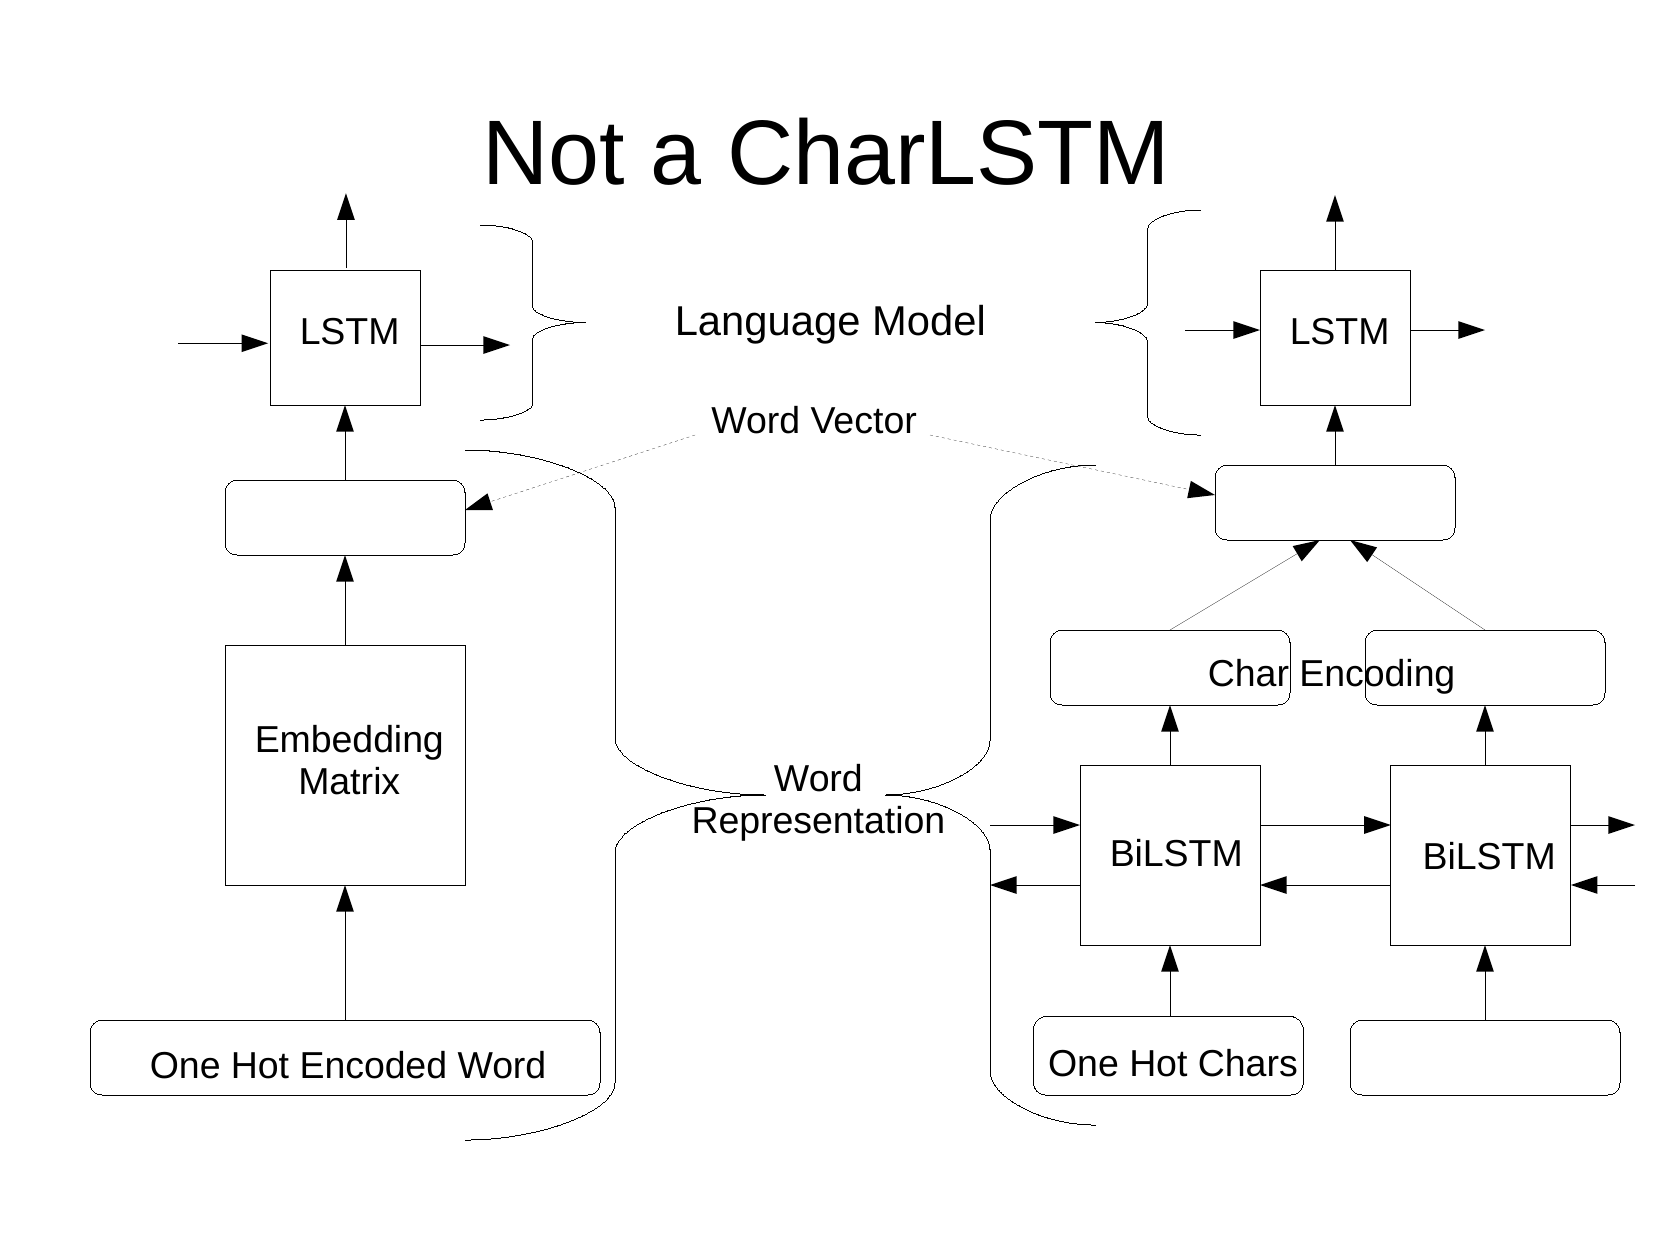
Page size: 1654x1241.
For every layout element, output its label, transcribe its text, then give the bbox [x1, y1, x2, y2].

text_box [225, 480, 466, 556]
text_box Embedding Matrix [240, 711, 459, 811]
text_box Word Representation [676, 750, 961, 849]
text_box [1365, 630, 1606, 706]
text_box [90, 1020, 601, 1096]
text_box One Hot Encoded Word [135, 1037, 562, 1095]
text_box Char Encoding [1193, 645, 1471, 702]
text_box [1080, 765, 1261, 946]
text_box [1390, 765, 1571, 946]
text_box [1038, 1092, 1299, 1096]
text_box One Hot Chars [1033, 1035, 1313, 1092]
text_box BiLSTM [1095, 825, 1258, 882]
text_box Language Model [660, 290, 1036, 398]
text_box [1350, 1020, 1621, 1096]
text_box [1215, 465, 1456, 541]
title Not a CharLSTM [82, 49, 1571, 257]
text_box BiLSTM [1407, 828, 1571, 886]
text_box Word Vector [696, 392, 932, 450]
text_box [1260, 270, 1411, 406]
text_box [1050, 630, 1291, 706]
text_box [225, 645, 466, 886]
text_box LSTM [285, 303, 415, 361]
text_box [270, 270, 421, 406]
text_box [1033, 1016, 1304, 1035]
text_box LSTM [1275, 303, 1405, 361]
